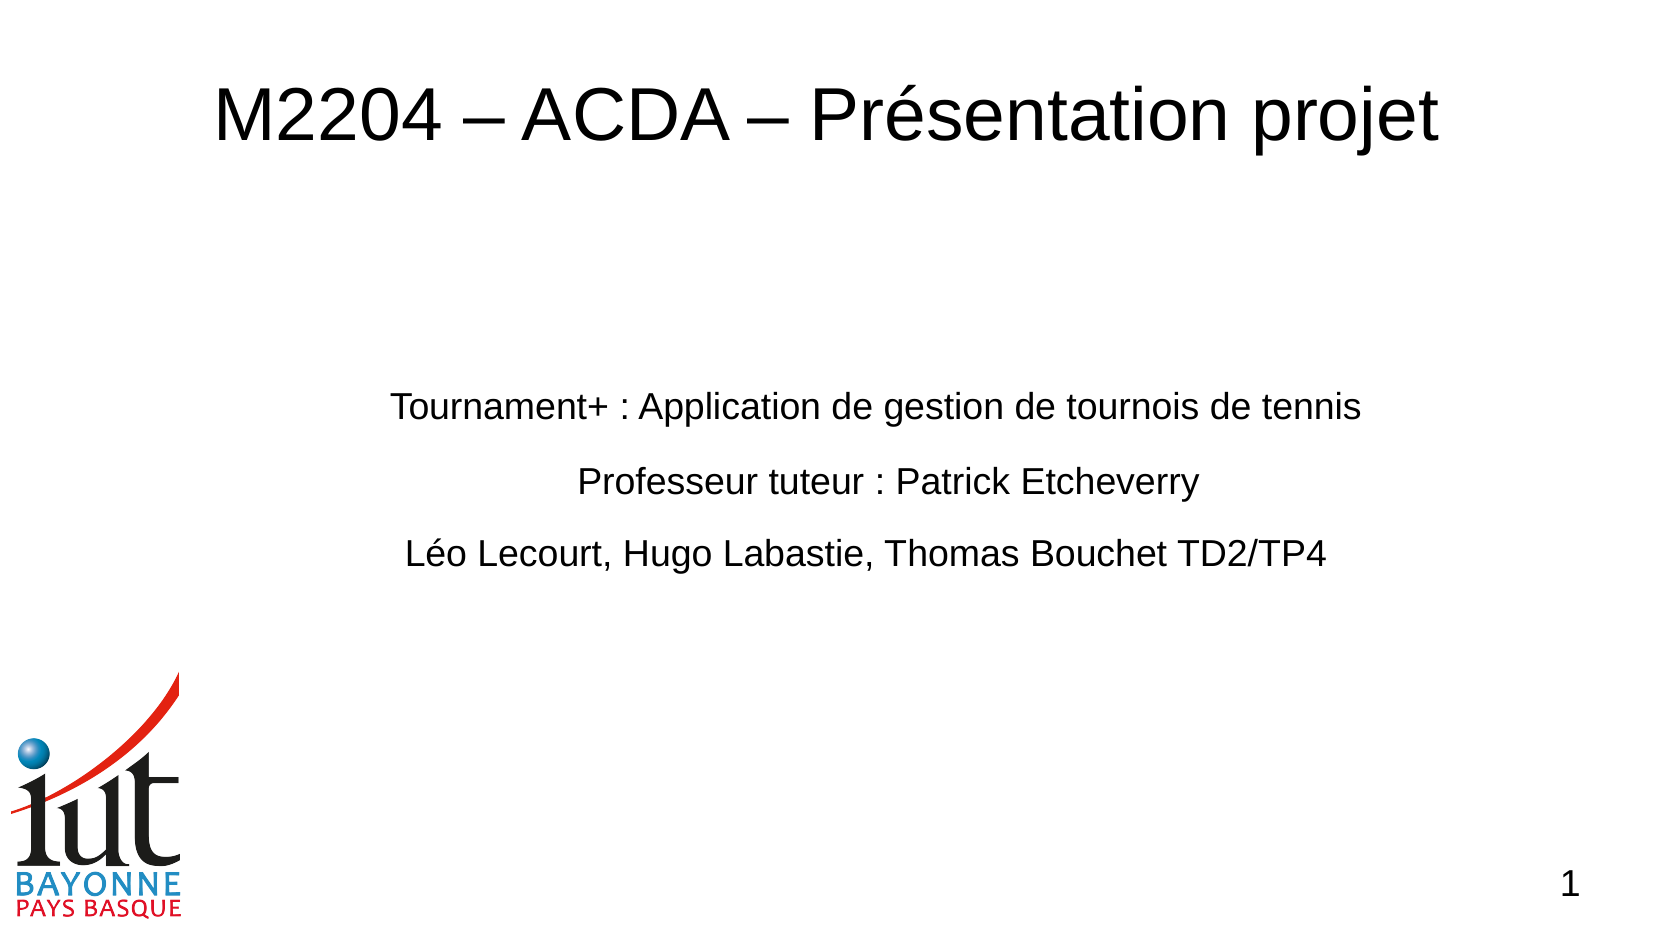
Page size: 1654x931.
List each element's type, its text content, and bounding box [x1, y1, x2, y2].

title M2204 – ACDA – Présentation projet [82, 37, 1571, 193]
text_box Professeur tuteur : Patrick Etcheverry [562, 453, 1216, 511]
text_box Tournament+ : Application de gestion de tournois de tennis [375, 378, 1377, 436]
text_box Léo Lecourt, Hugo Labastie, Thomas Bouchet TD2/TP4 [390, 525, 1343, 582]
picture [11, 671, 181, 919]
